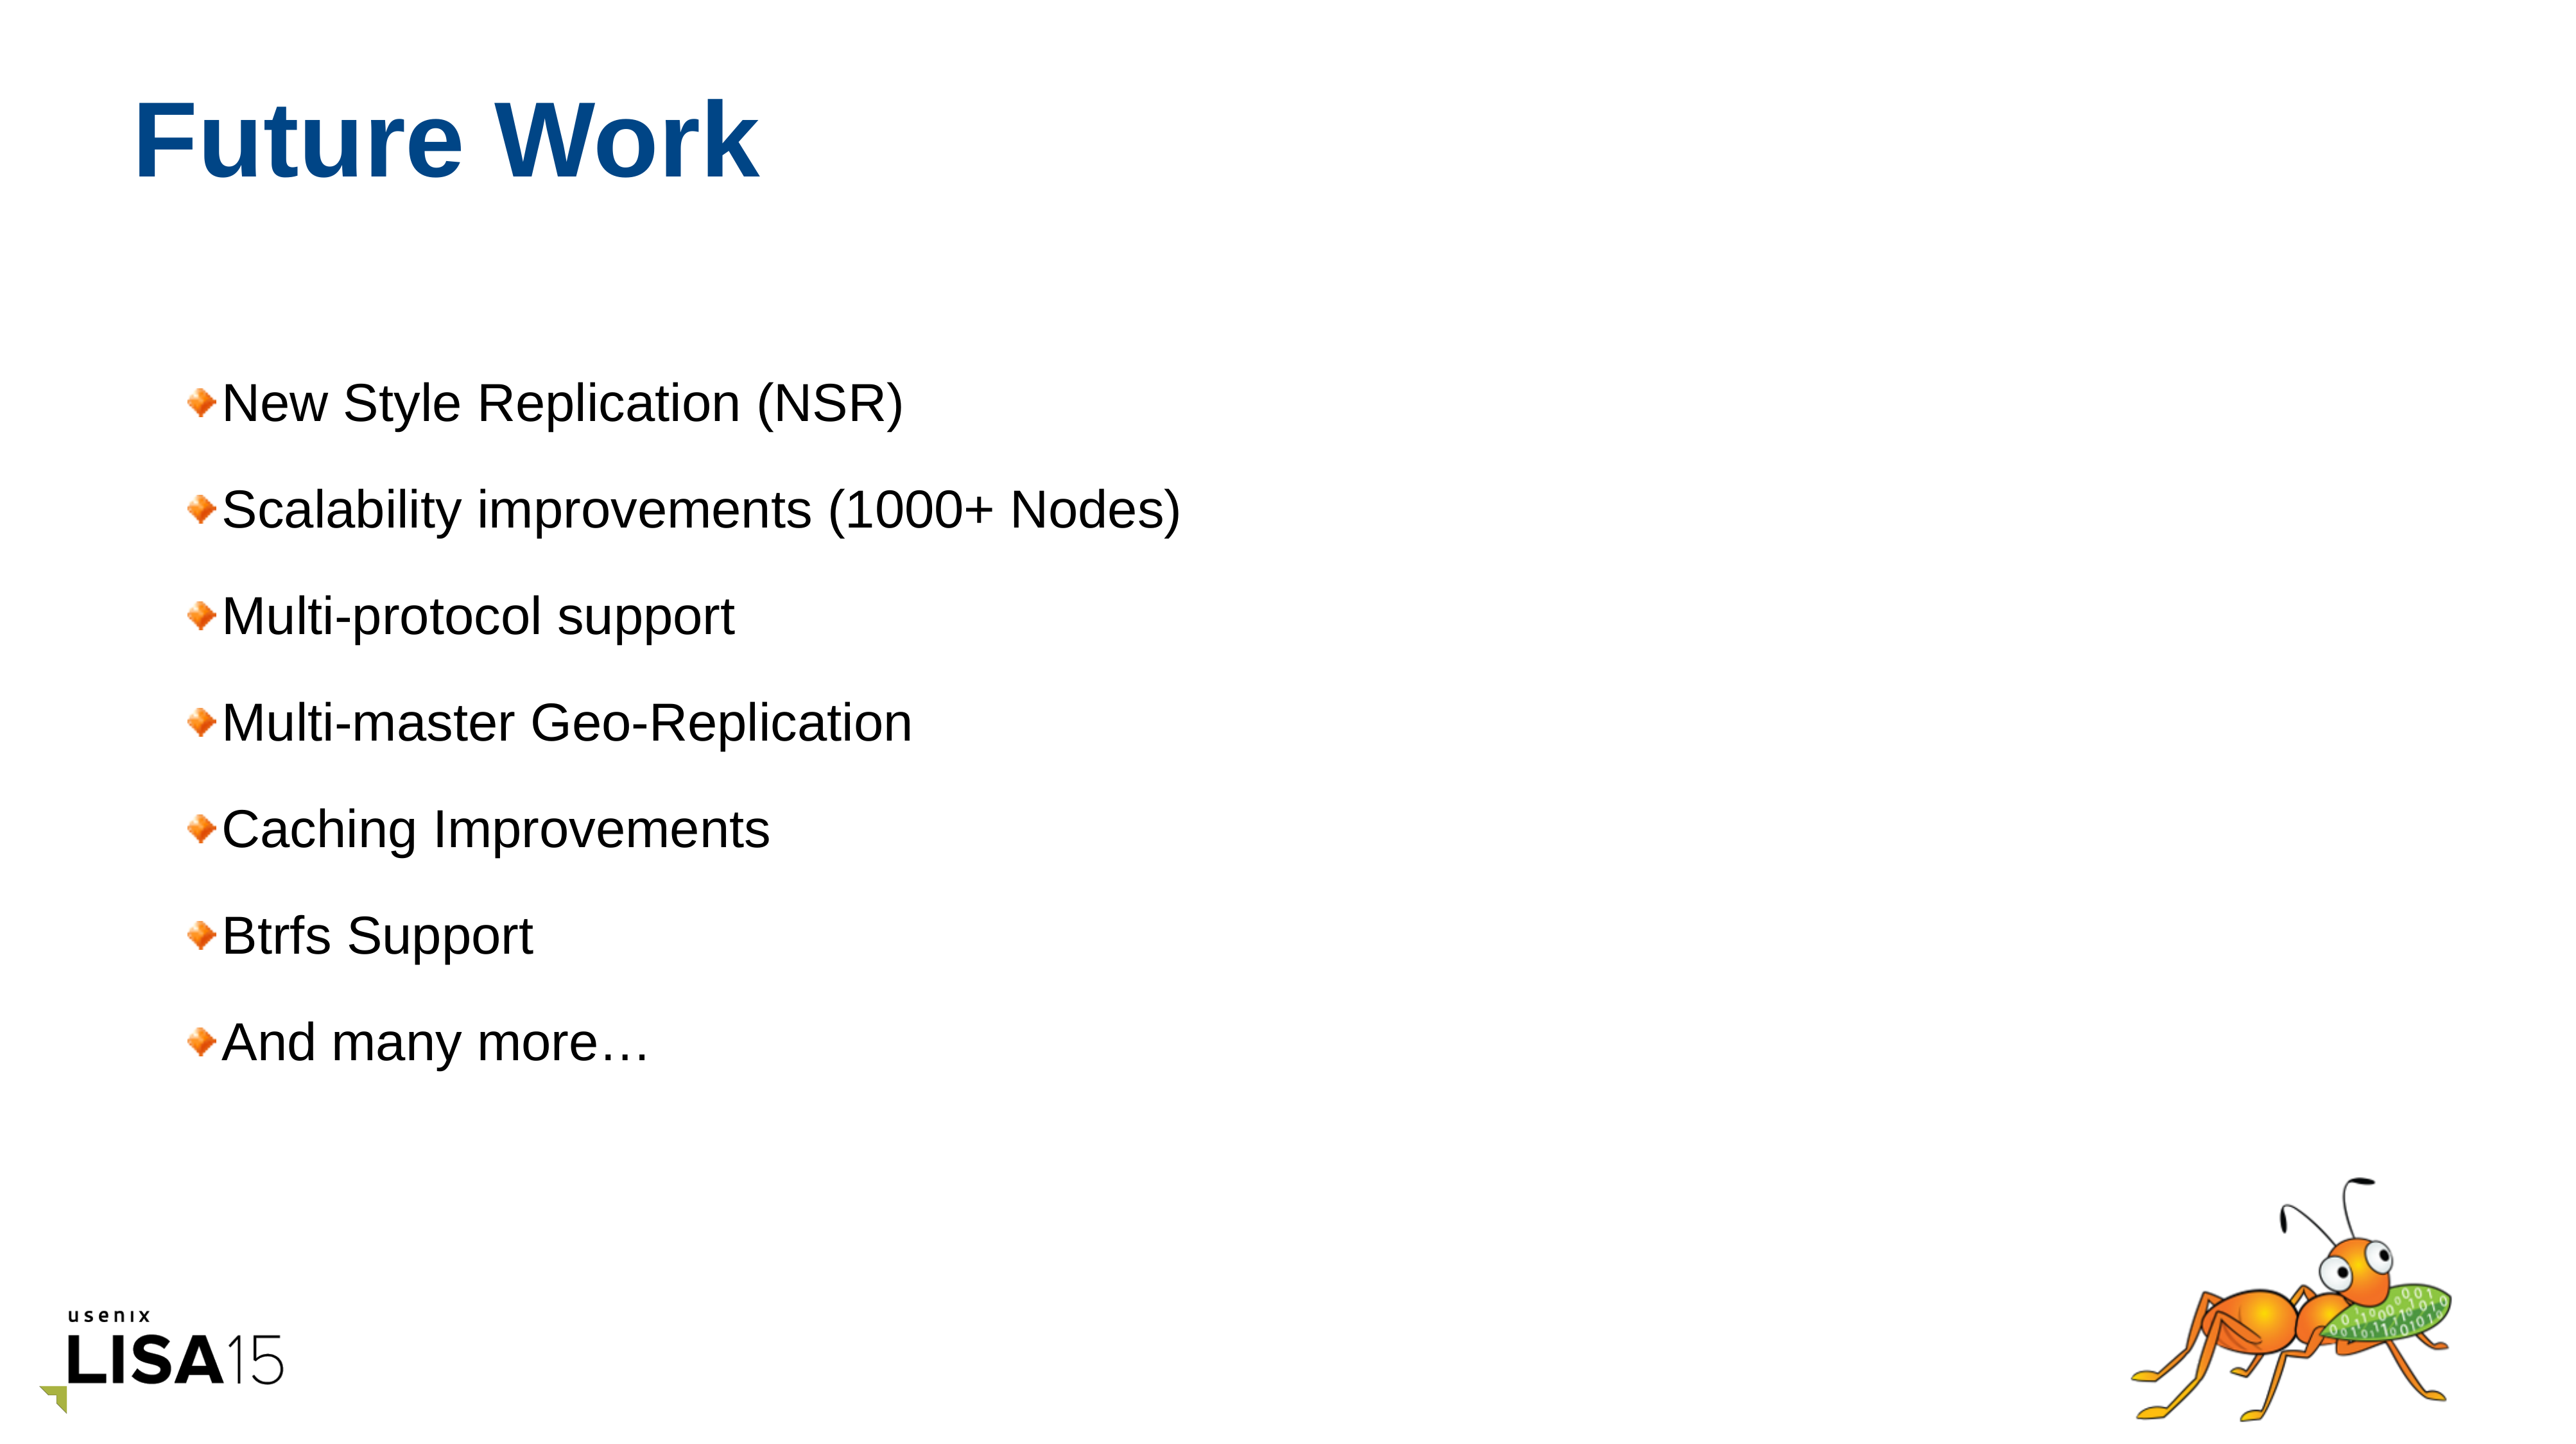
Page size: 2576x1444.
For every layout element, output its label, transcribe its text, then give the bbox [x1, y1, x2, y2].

picture [2127, 1175, 2456, 1425]
title Future Work [132, 19, 2451, 261]
list New Style Replication (NSR) Scalability improvements (1000+ Nodes) Multi-protocol support Multi-master Geo-Replication Caching Improvements Btrfs Support And many more… [130, 266, 2449, 1219]
picture [19, 1289, 299, 1427]
